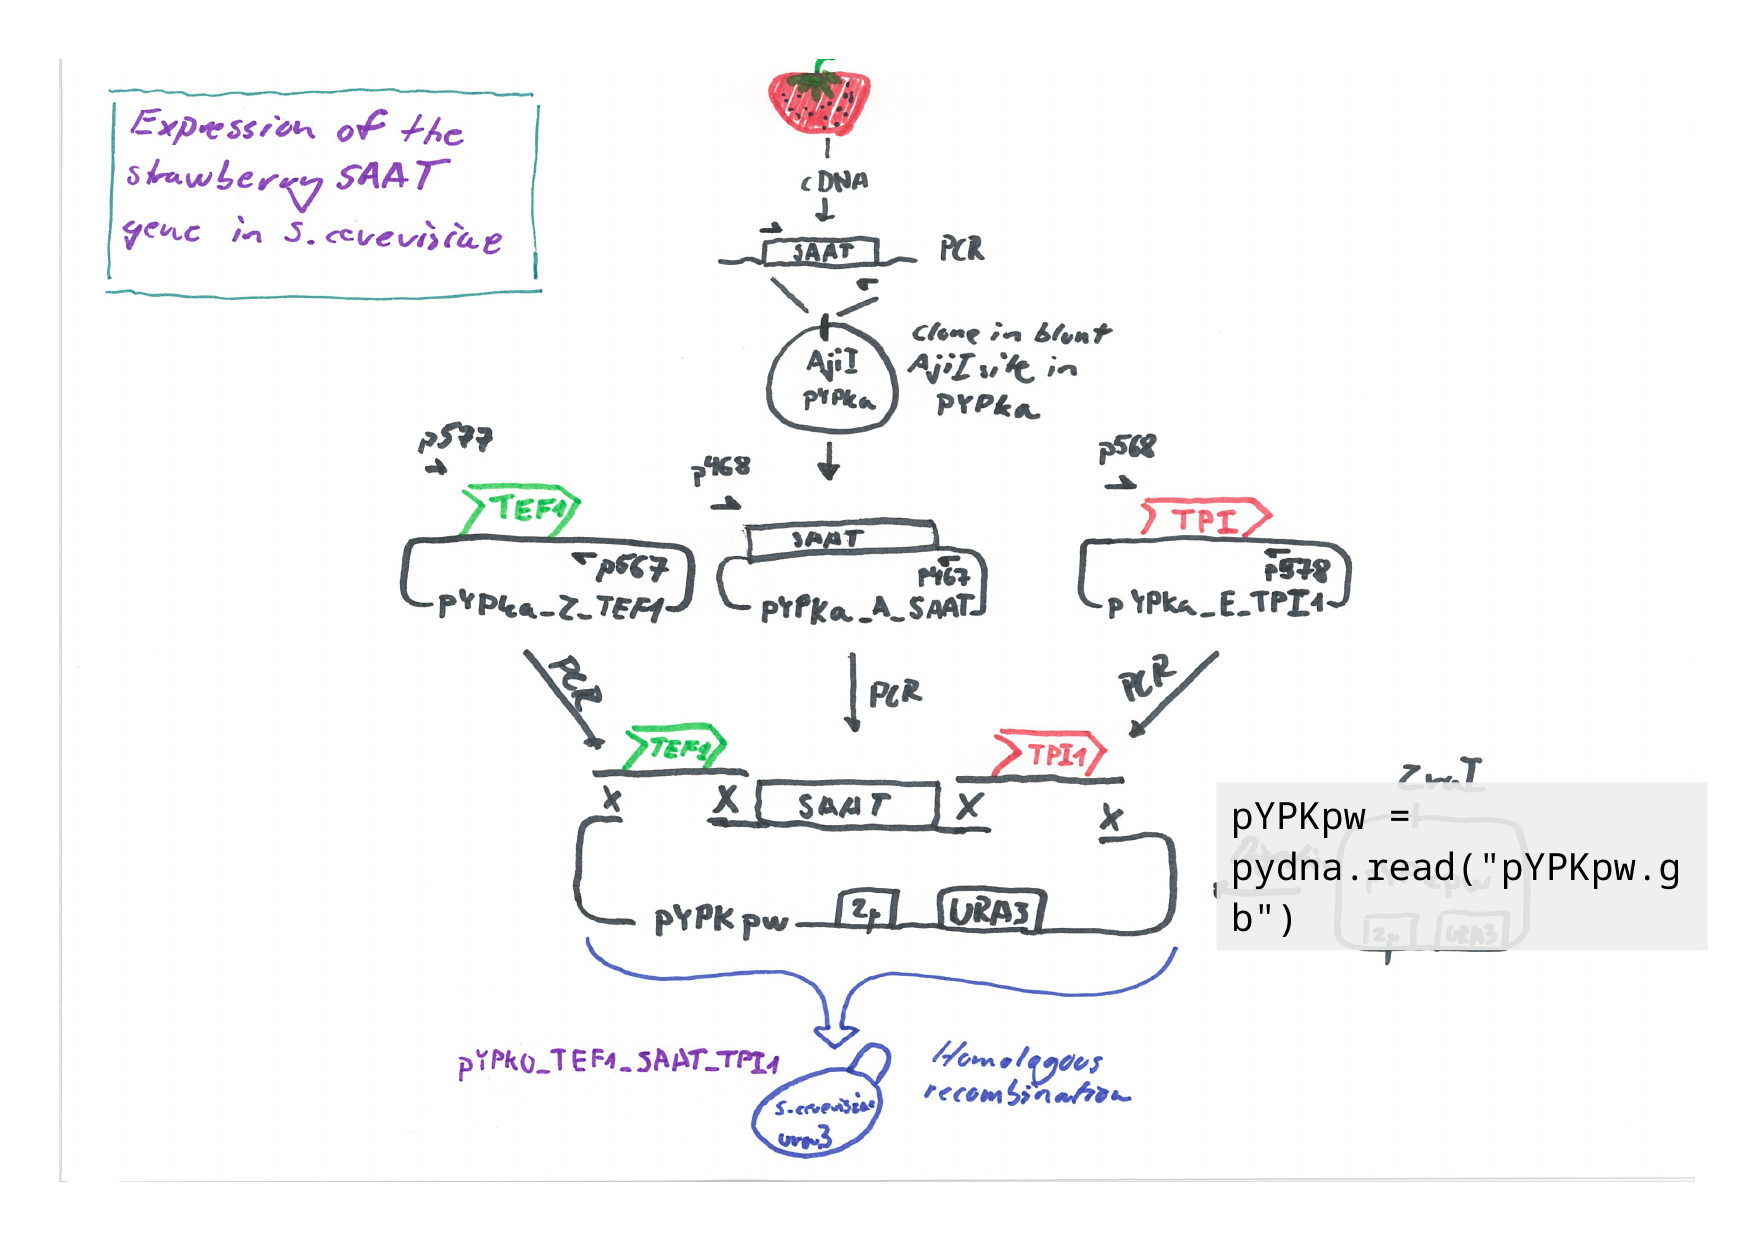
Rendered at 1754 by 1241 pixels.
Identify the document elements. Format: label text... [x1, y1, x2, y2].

picture [59, 59, 1695, 1182]
text_box pYPKpw = pydna.read("pYPKpw.gb") [1216, 782, 1708, 898]
